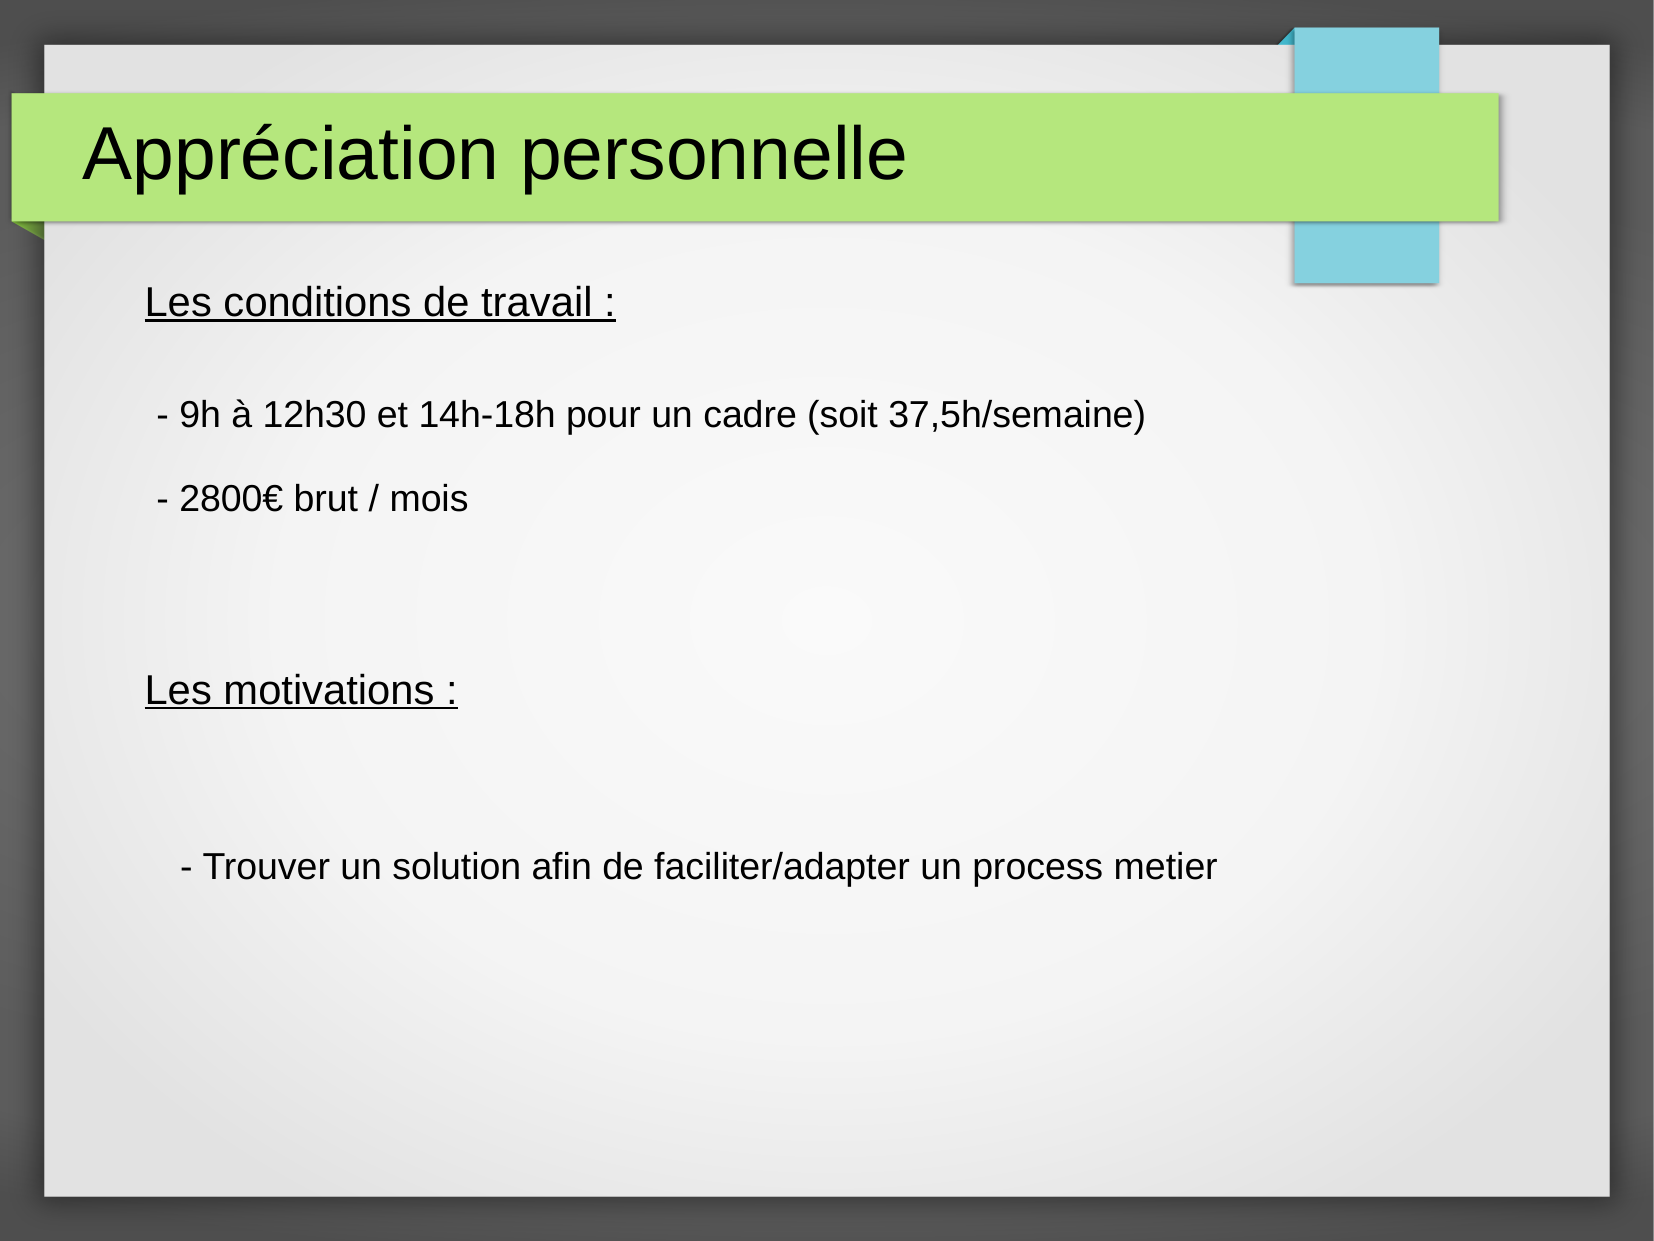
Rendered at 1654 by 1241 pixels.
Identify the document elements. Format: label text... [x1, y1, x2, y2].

text_box Les conditions de travail : [129, 271, 1146, 333]
text_box - Trouver un solution afin de faciliter/adapter un process metier [165, 838, 1312, 937]
text_box - 9h à 12h30 et 14h-18h pour un cadre (soit 37,5h/semaine) - 2800€ brut / mois [141, 386, 1182, 526]
picture [0, 0, 1654, 1241]
text_box Les motivations : [129, 659, 1087, 721]
title Appréciation personnelle [82, 94, 1264, 213]
